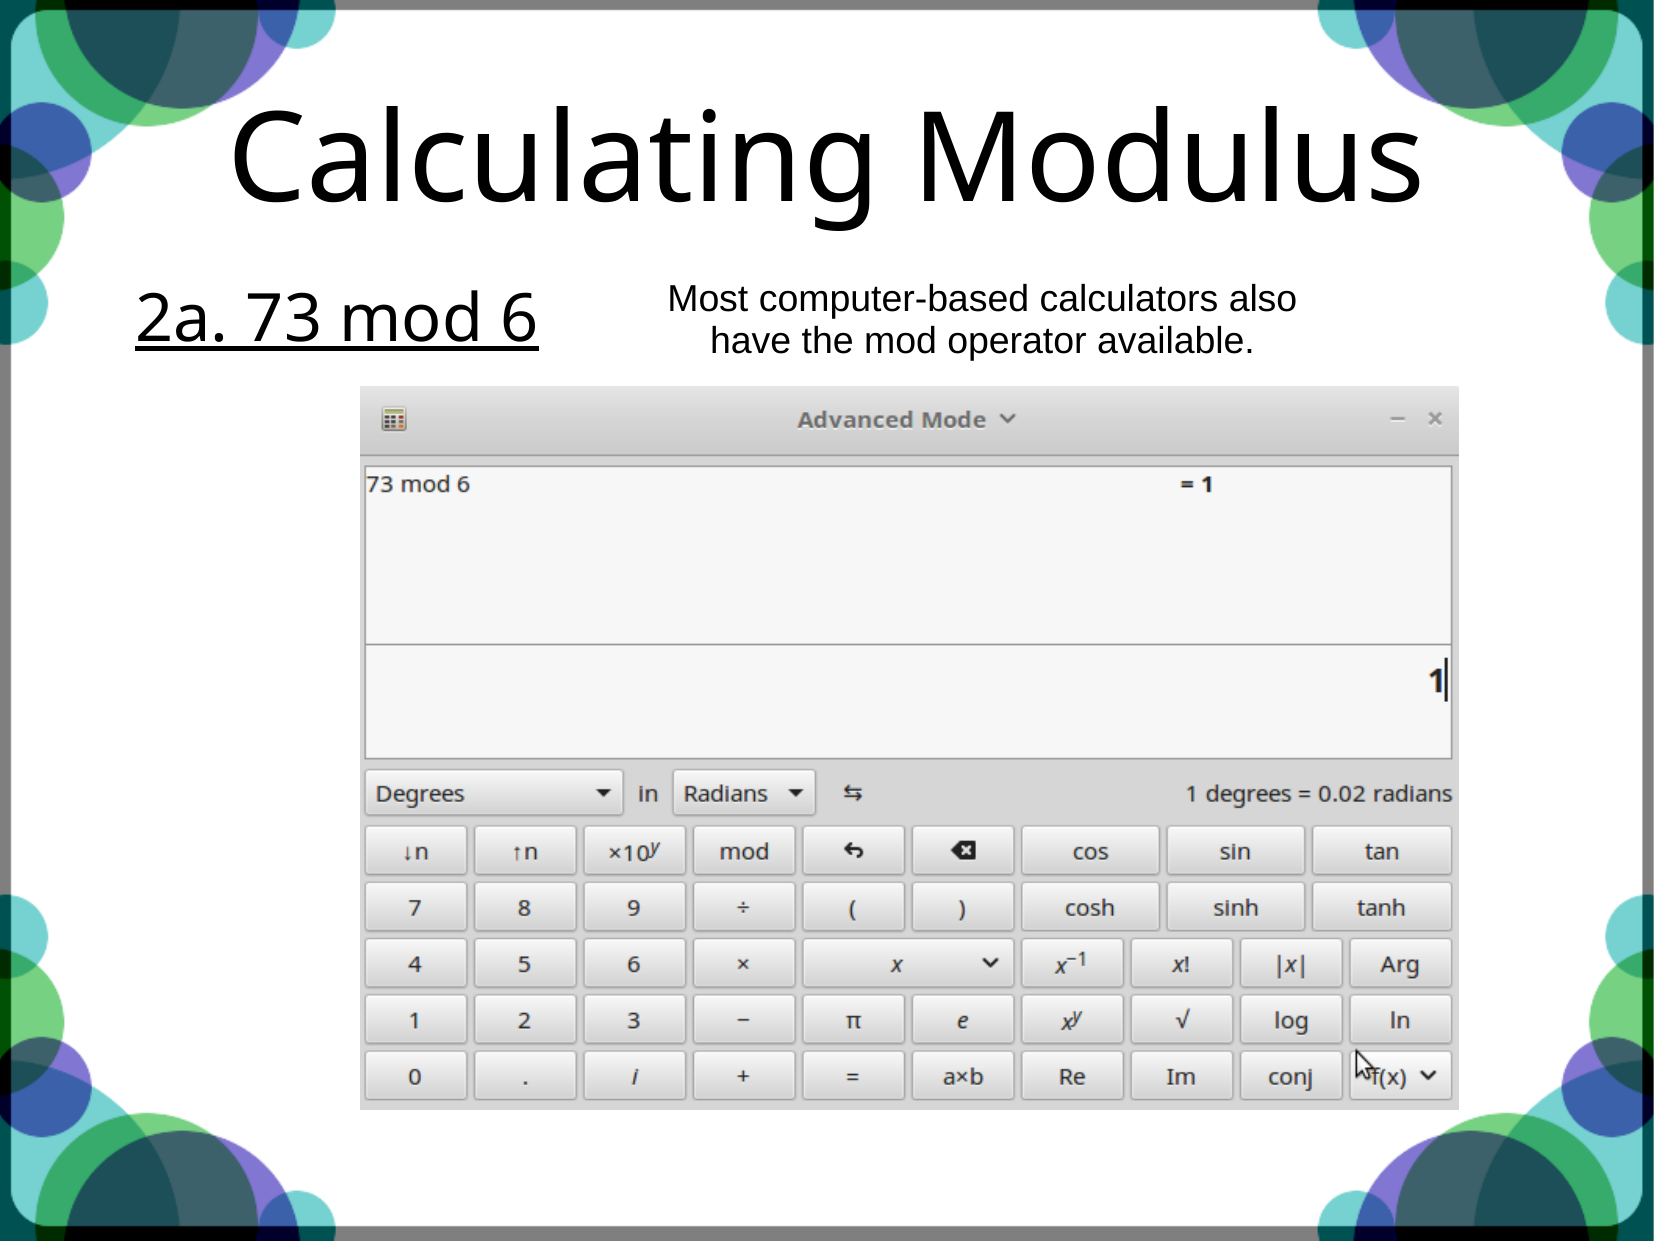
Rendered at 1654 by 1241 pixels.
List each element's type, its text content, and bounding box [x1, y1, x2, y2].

text_box Most computer-based calculators also have the mod operator available. [630, 270, 1336, 369]
picture [0, 0, 1654, 1241]
title Calculating Modulus [82, 49, 1571, 257]
text_box 2a. 73 mod 6 [135, 270, 1531, 1093]
